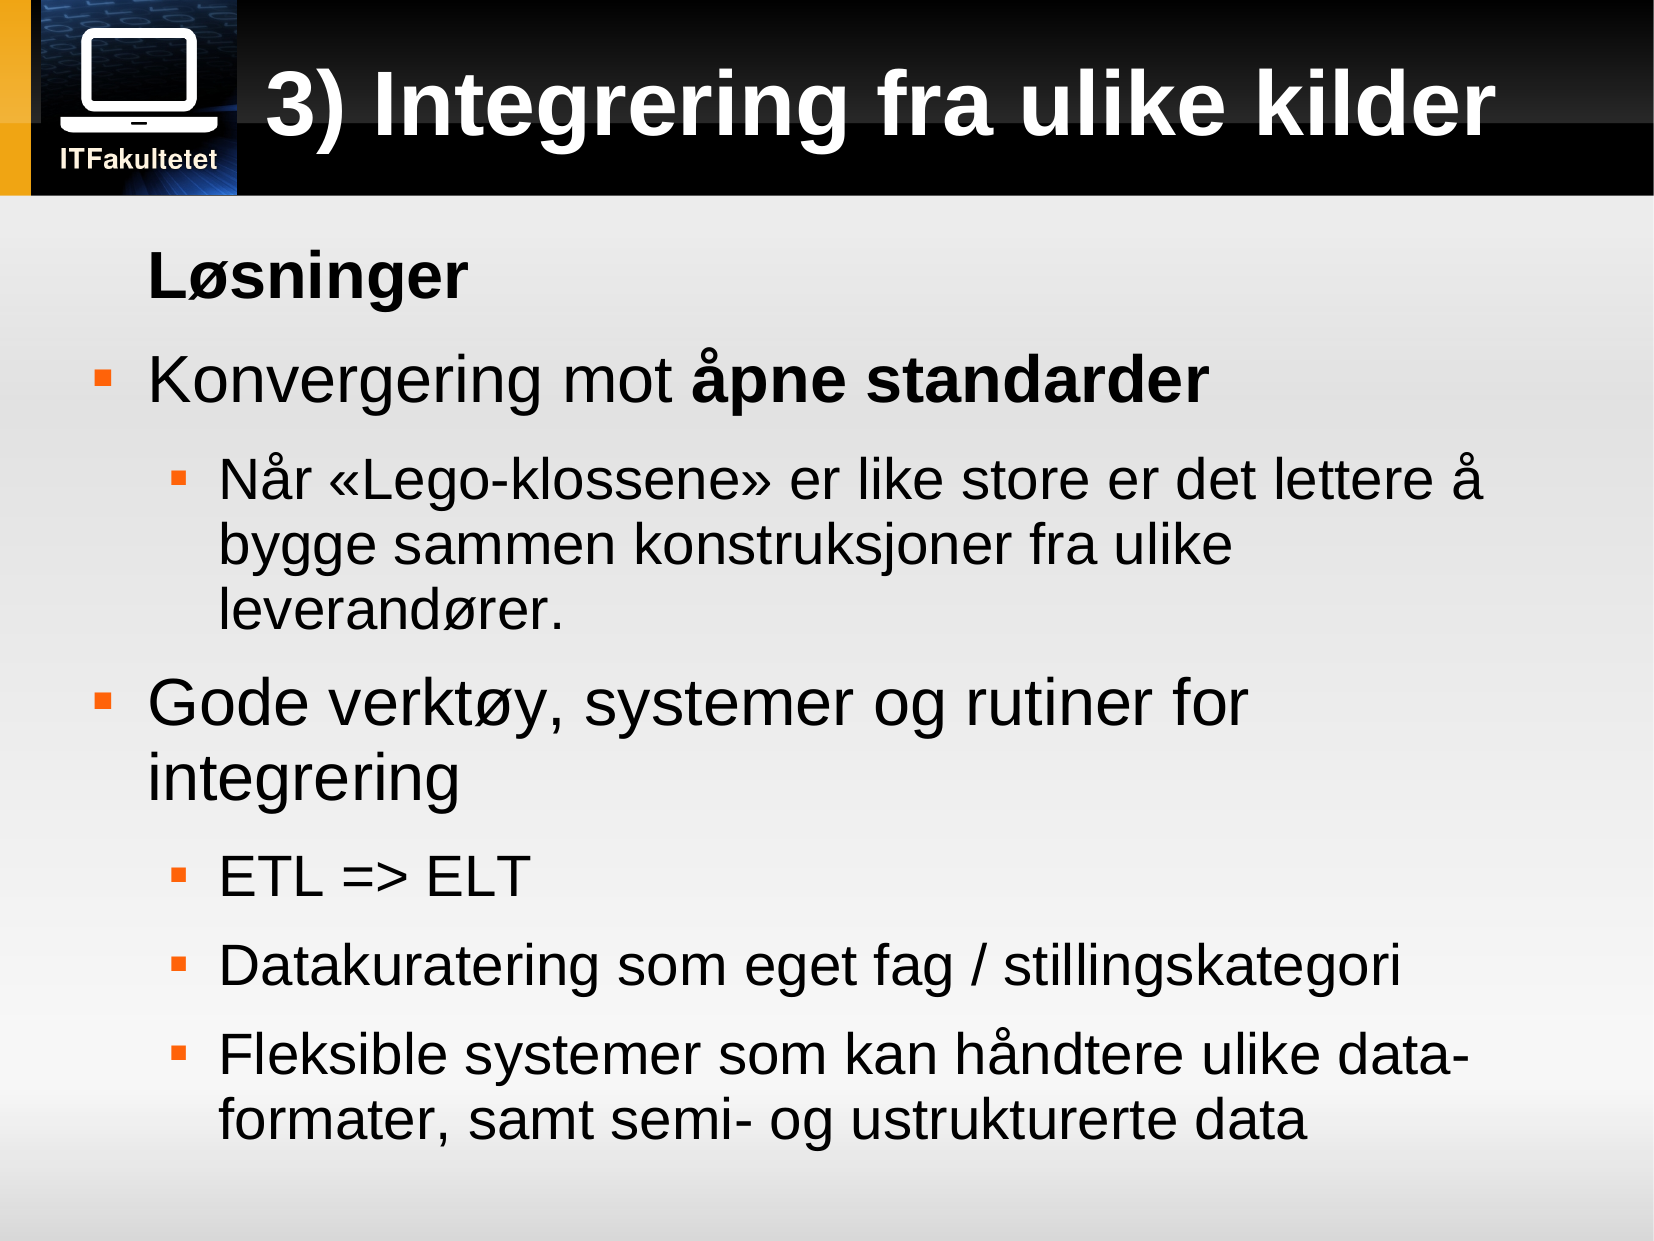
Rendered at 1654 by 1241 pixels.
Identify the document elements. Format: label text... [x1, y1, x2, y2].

picture [0, 0, 1654, 1241]
list Løsninger Konvergering mot åpne standarder Når «Lego-klossene» er like store er det lettere å bygge sammen konstruksjoner fra ulike leverandører. Gode verktøy, systemer og rutiner for integrering ETL => ELT Datakuratering som eget fag / stillingskategori Fleksible systemer som kan håndtere ulike data- formater, samt semi- og ustrukturerte data [76, 237, 1565, 1152]
title 3) Integrering fra ulike kilder [265, 0, 1565, 208]
